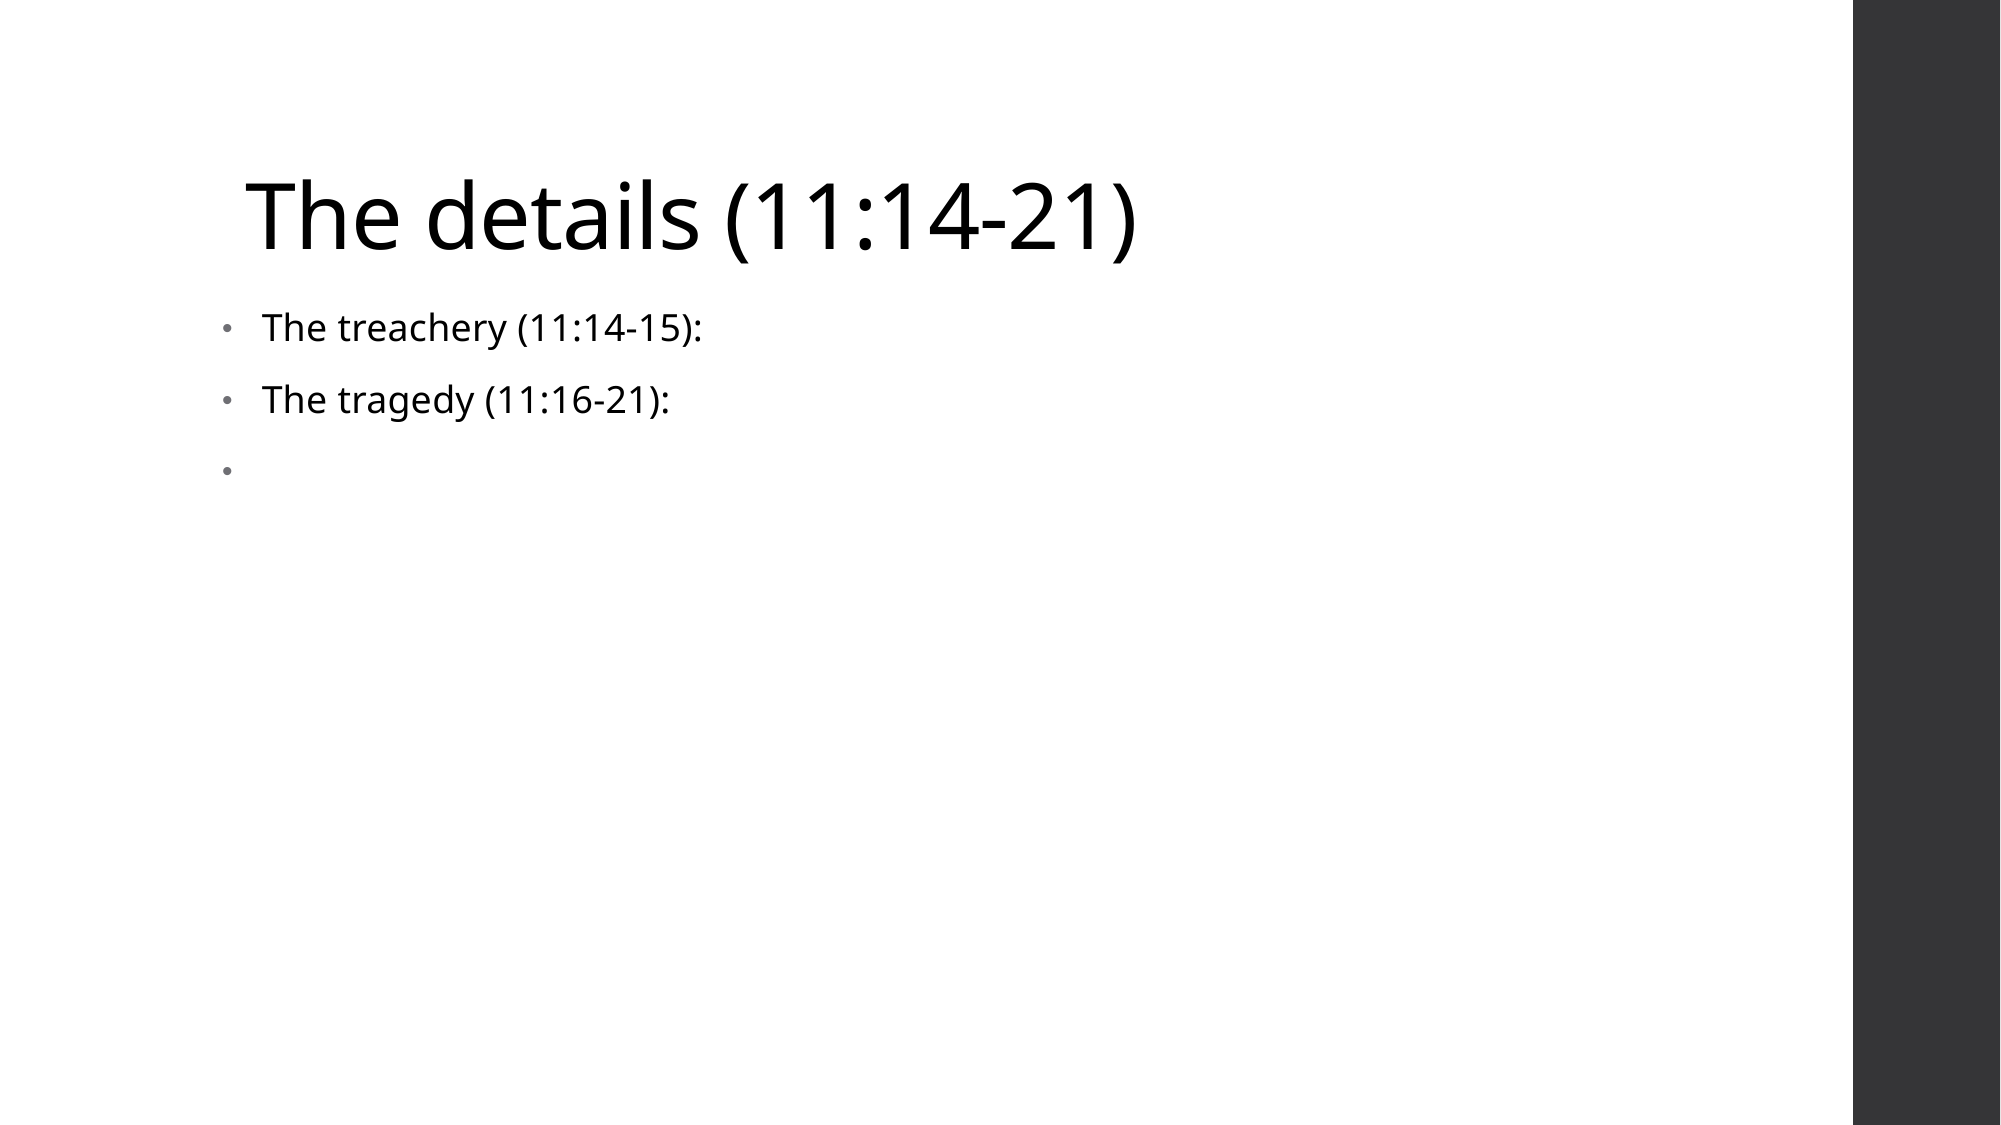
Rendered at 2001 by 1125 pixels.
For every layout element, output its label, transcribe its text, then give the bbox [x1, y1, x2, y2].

title The details (11:14-21) [206, 60, 1797, 278]
list The treachery (11:14-15): The tragedy (11:16-21): [206, 299, 1617, 1014]
